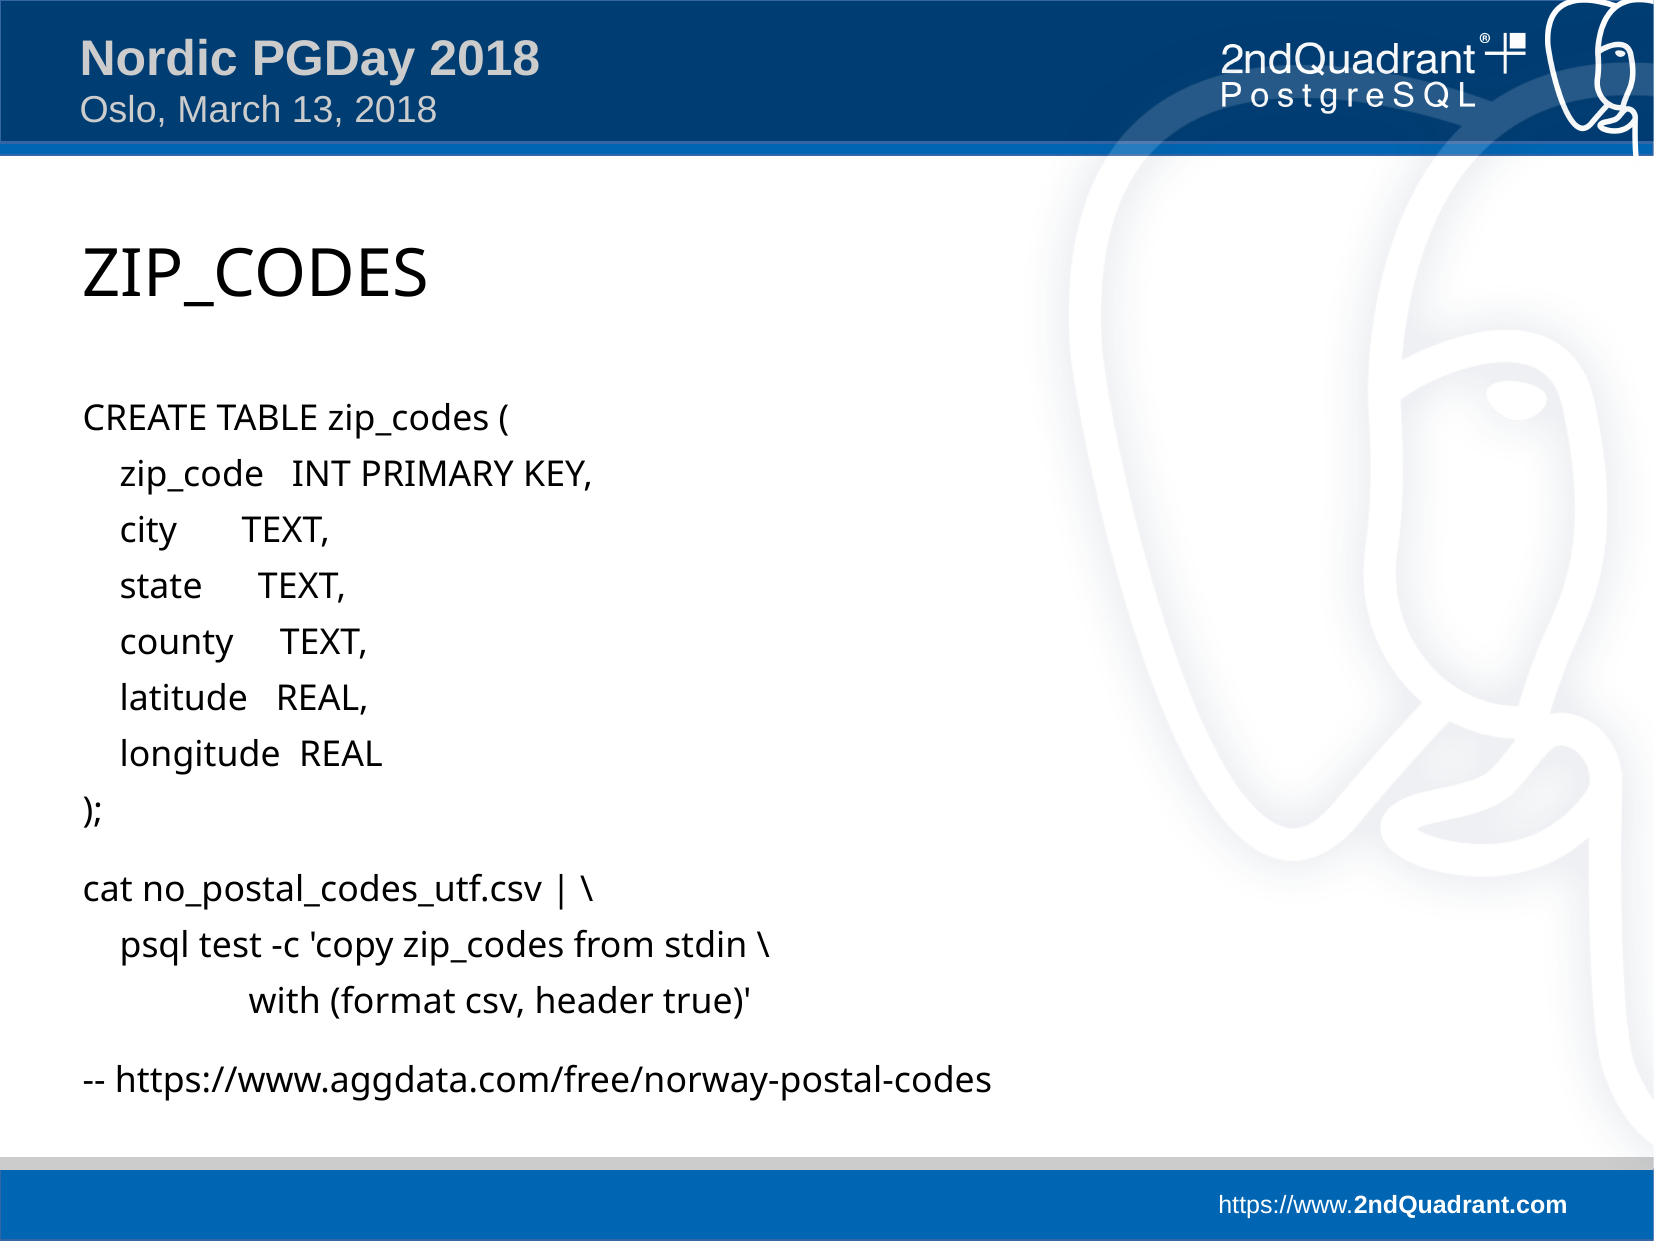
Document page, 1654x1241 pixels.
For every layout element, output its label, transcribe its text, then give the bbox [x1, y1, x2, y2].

picture [632, 0, 1654, 1241]
title ZIP_CODES [82, 167, 1571, 375]
list CREATE TABLE zip_codes ( zip_code INT PRIMARY KEY, city TEXT, state TEXT, county TEXT, latitude REAL, longitude REAL ); cat no_postal_codes_utf.csv | \ psql test -c 'copy zip_codes from stdin \ with (format csv, header true)' -- https://www.aggdata.com/free/norway-postal-codes [82, 384, 1571, 1104]
